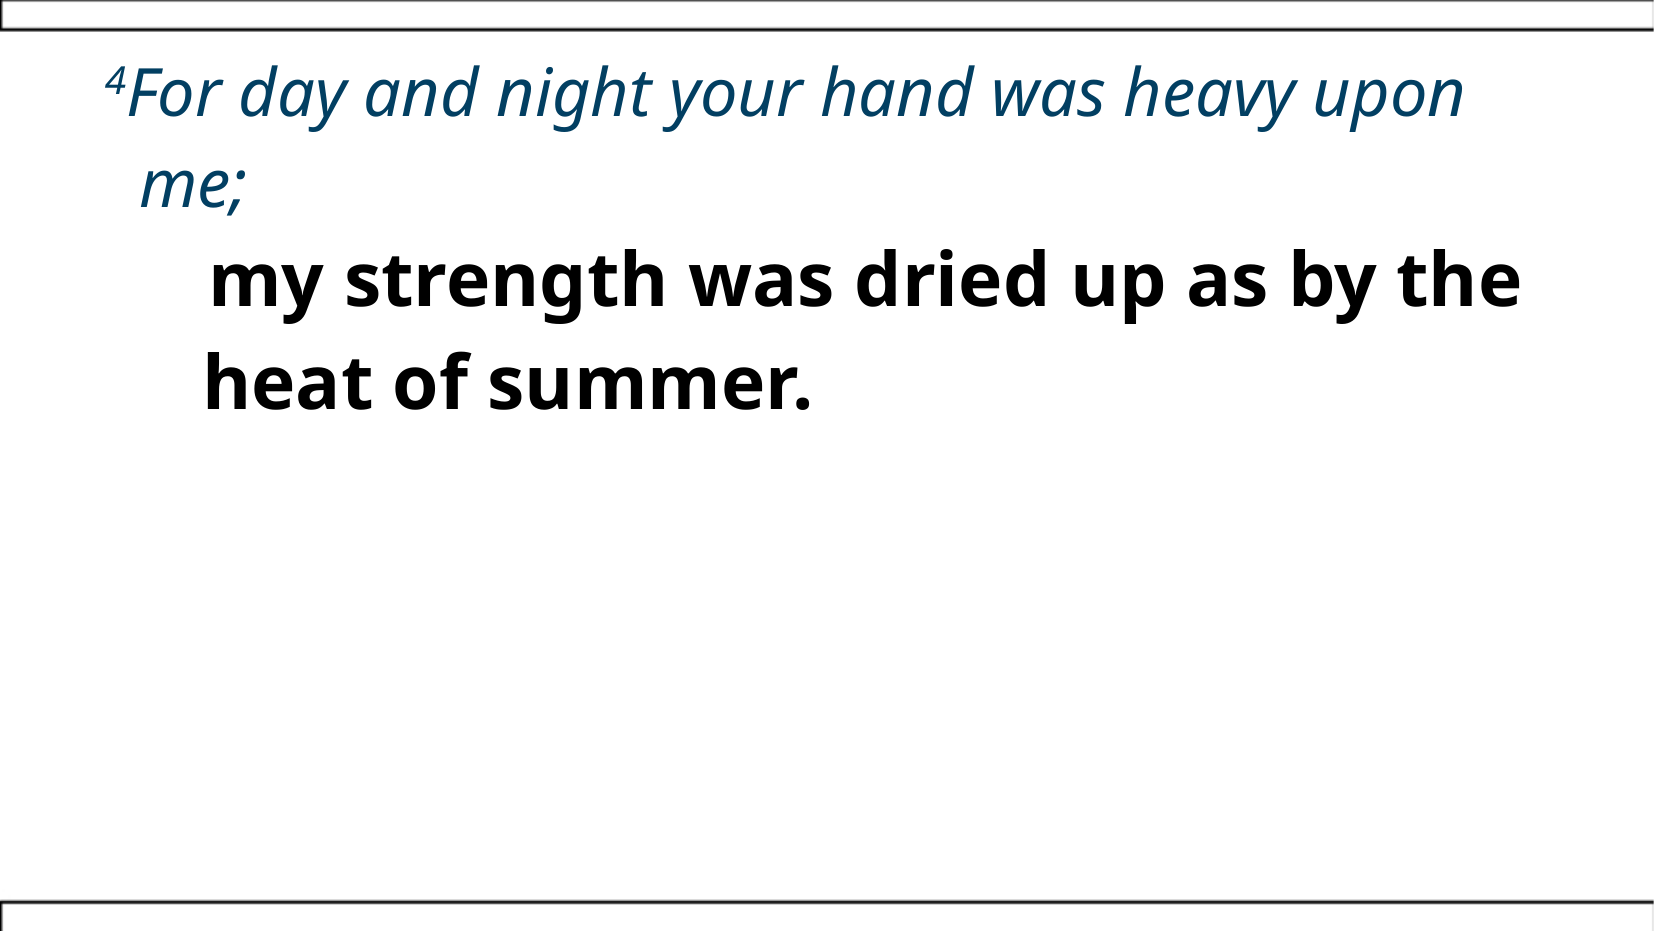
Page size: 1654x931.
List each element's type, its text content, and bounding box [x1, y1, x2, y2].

text_box 4For day and night your hand was heavy upon me; my strength was dried up as by the heat of summer. [90, 37, 1576, 436]
picture [0, 0, 1654, 931]
